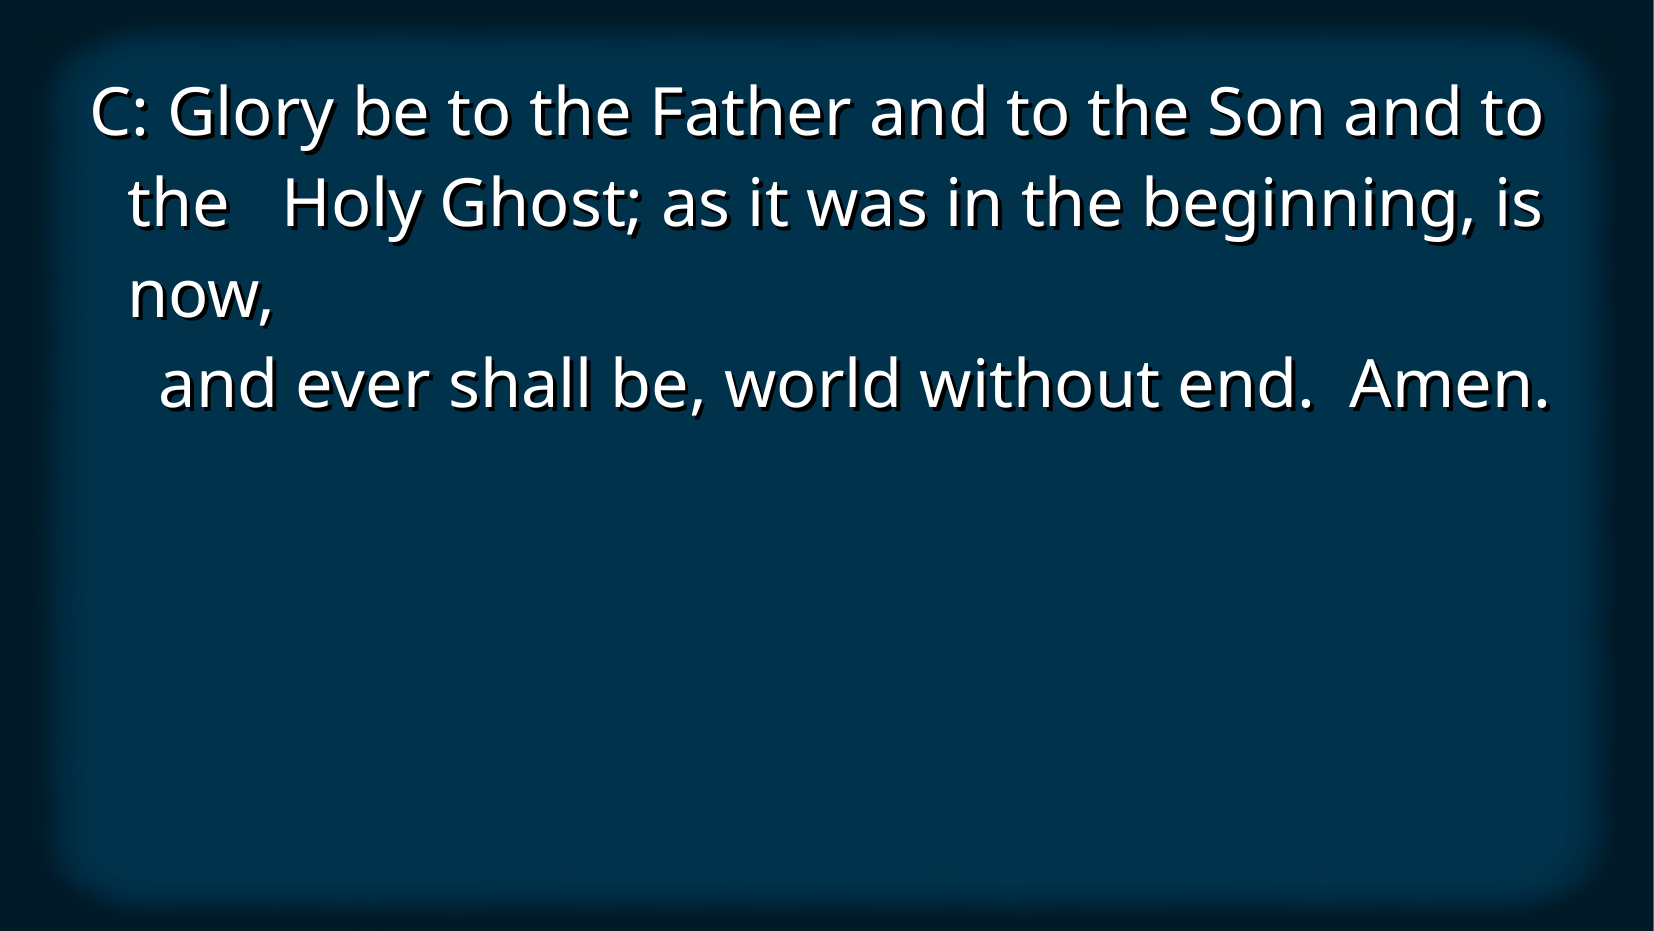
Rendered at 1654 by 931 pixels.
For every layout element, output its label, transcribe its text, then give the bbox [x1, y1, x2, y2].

picture [0, 0, 1654, 931]
text_box C: Glory be to the Father and to the Son and to the Holy Ghost; as it was in the beginning, is now, and ever shall be, world without end. Amen. [75, 56, 1606, 391]
